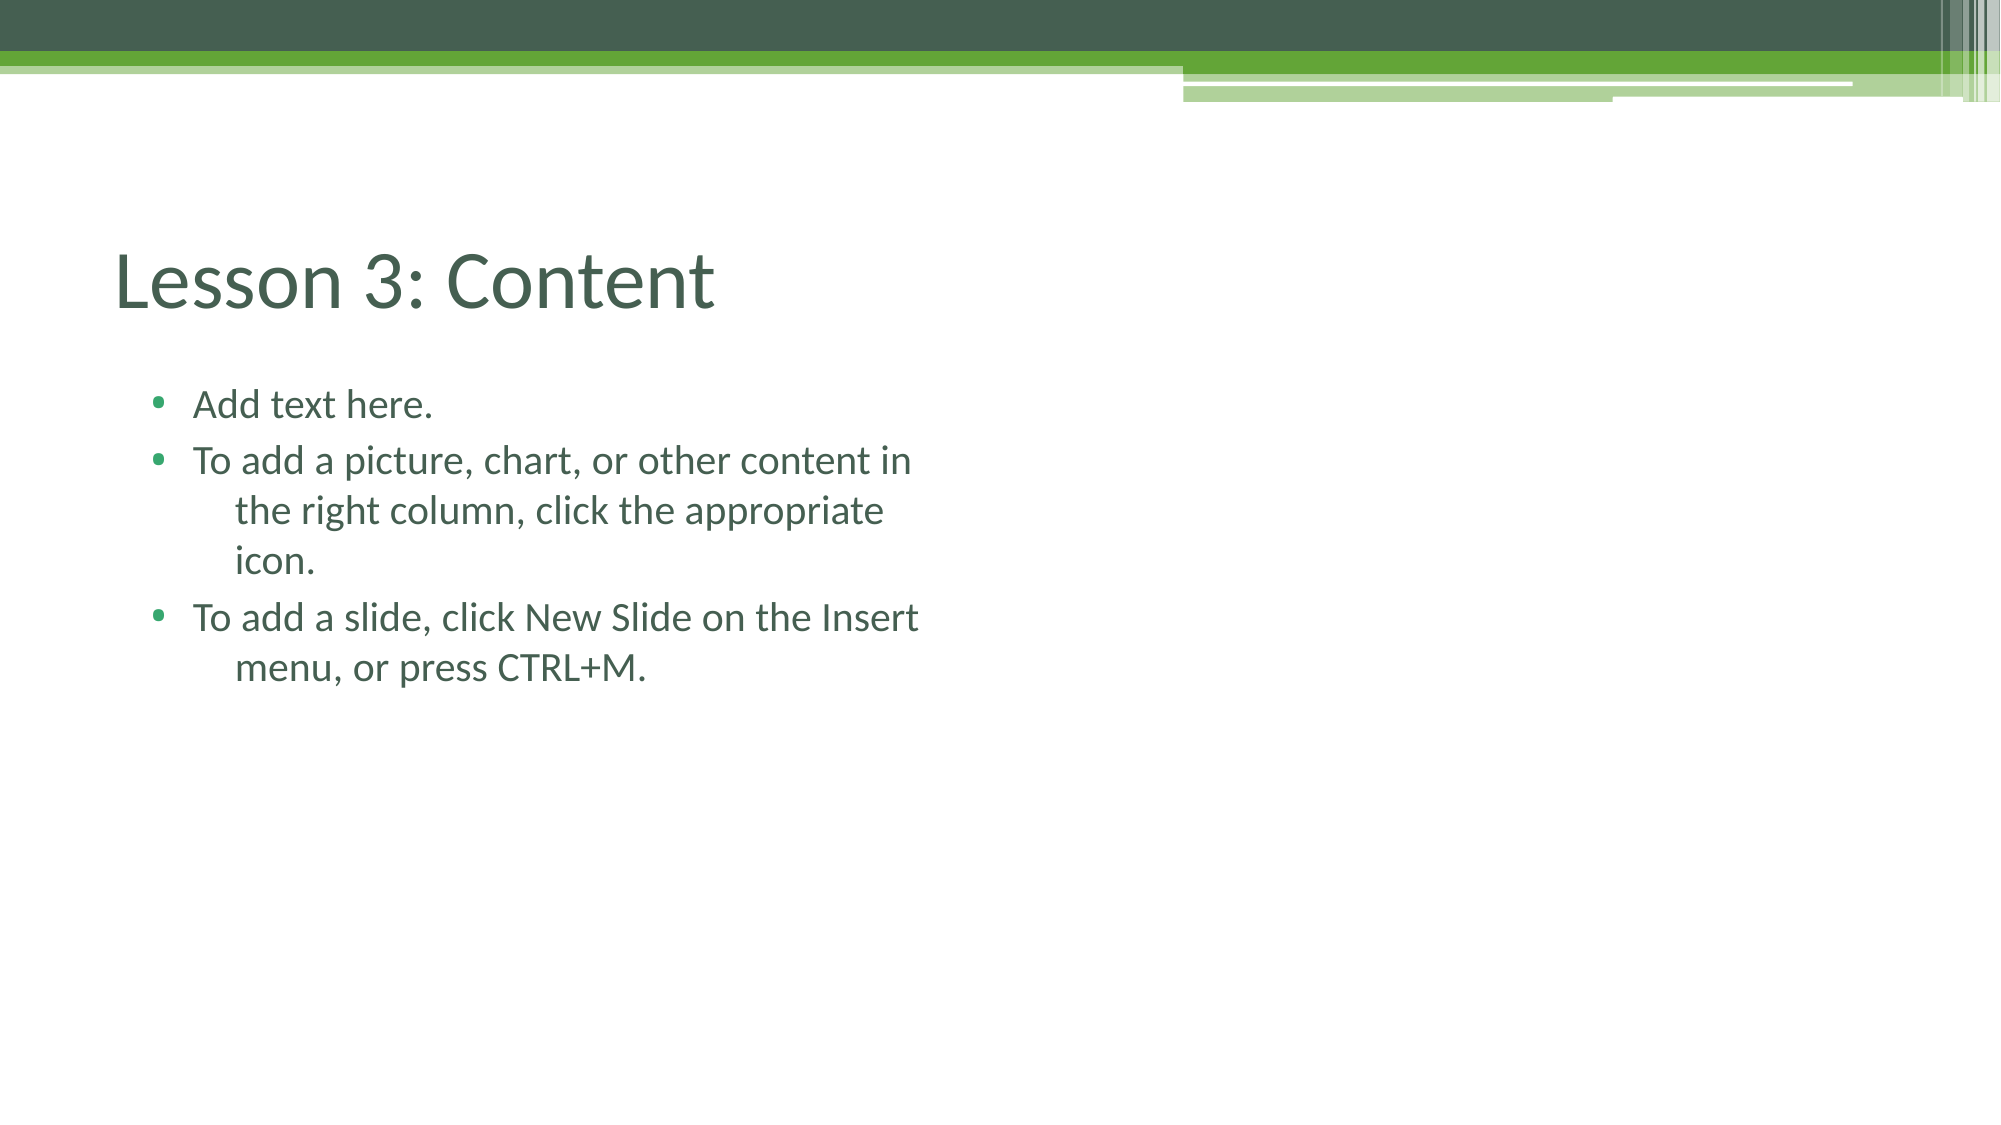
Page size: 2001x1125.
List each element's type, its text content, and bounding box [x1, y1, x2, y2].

title Lesson 3: Content [99, 187, 1900, 363]
list Add text here. To add a picture, chart, or other content in the right column, click the appropriate icon. To add a slide, click New Slide on the Insert menu, or press CTRL+M. [99, 368, 984, 1082]
